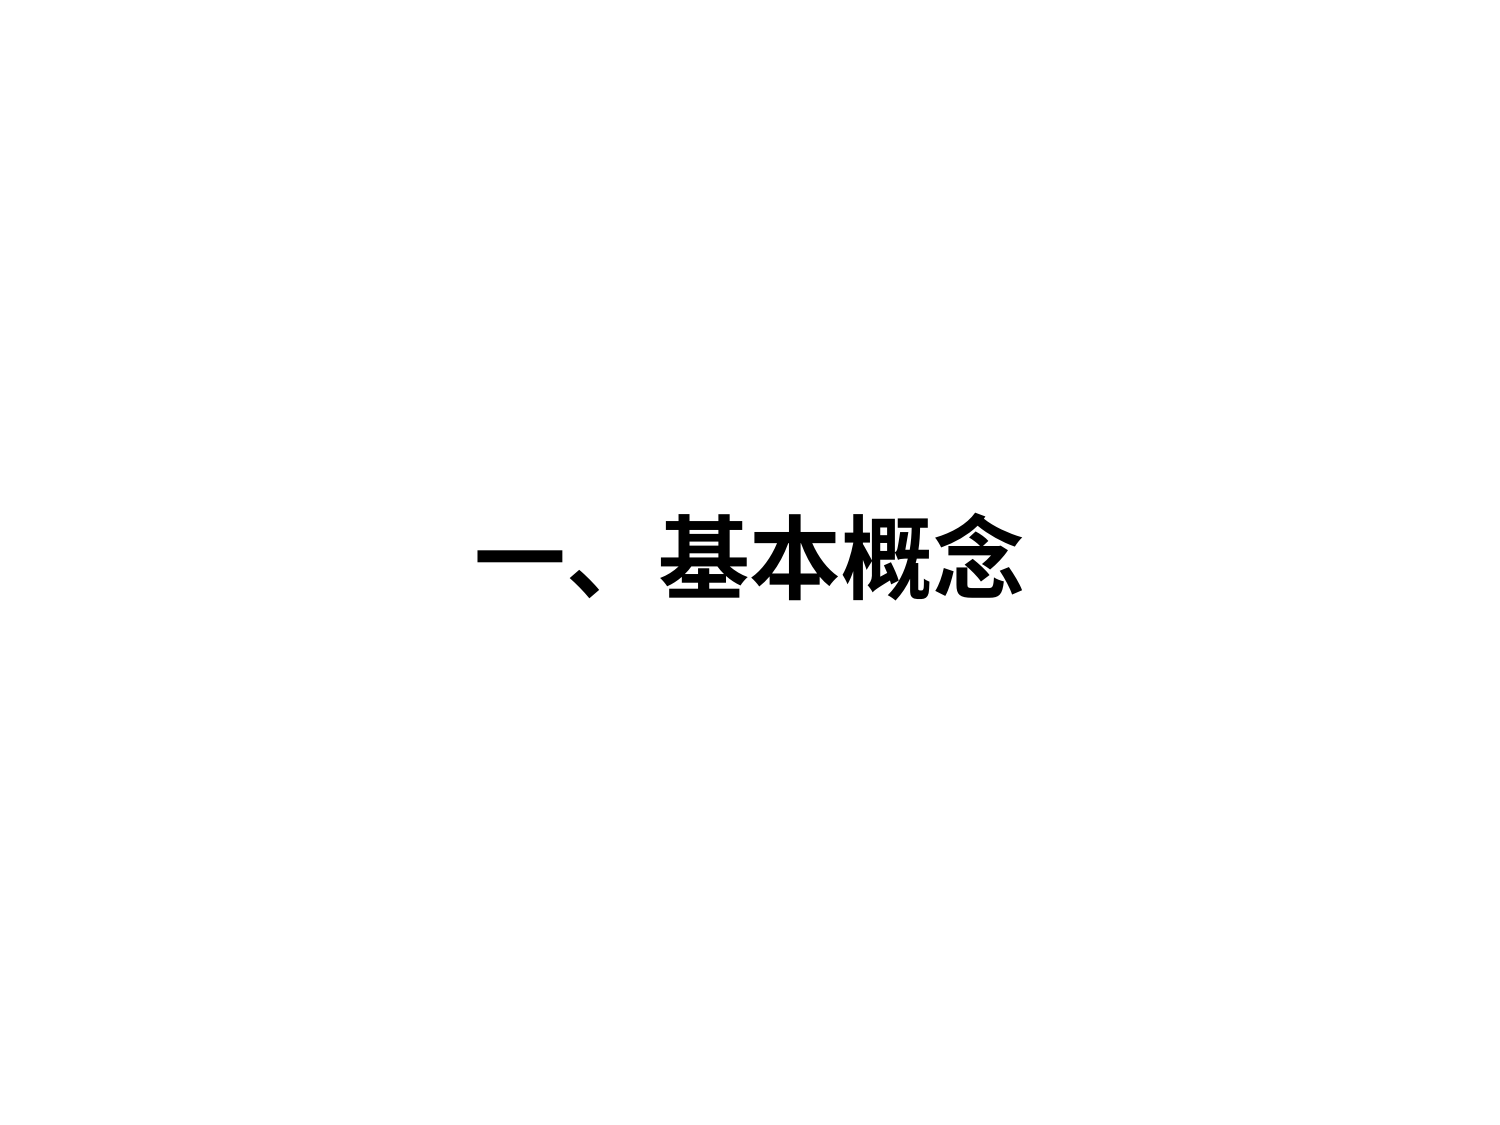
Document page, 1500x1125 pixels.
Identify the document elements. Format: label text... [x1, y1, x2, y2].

title 一、基本概念 [75, 462, 1426, 651]
